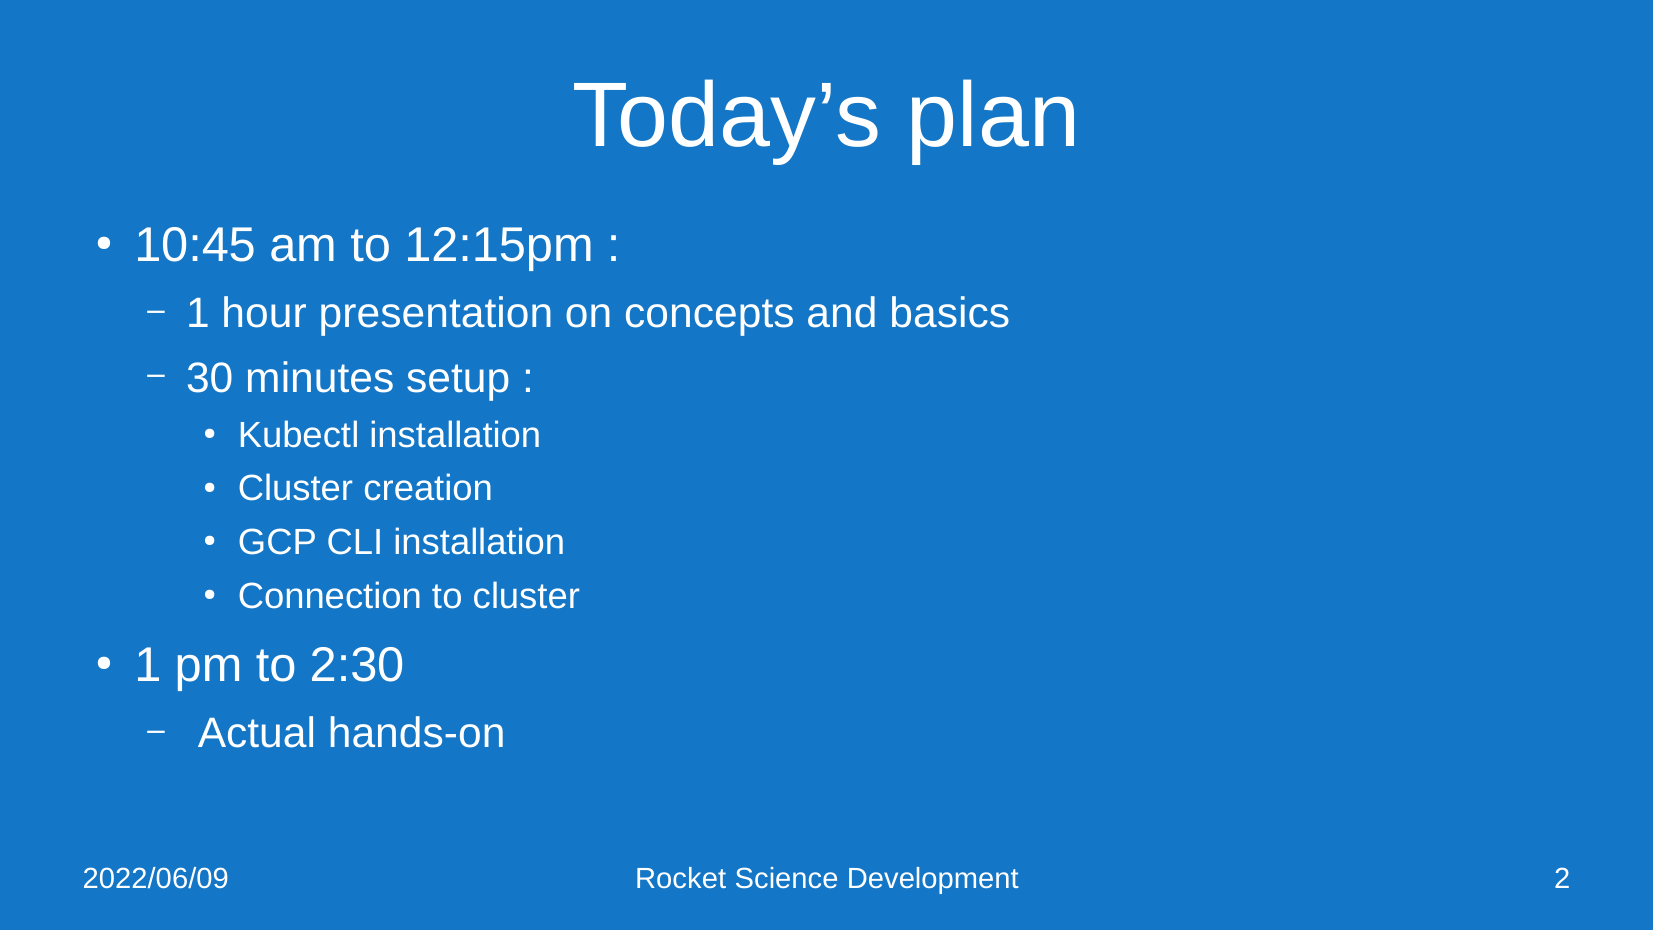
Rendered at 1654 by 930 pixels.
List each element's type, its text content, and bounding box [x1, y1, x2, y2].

title Today’s plan [82, 37, 1571, 193]
list 10:45 am to 12:15pm : 1 hour presentation on concepts and basics 30 minutes setup : Kubectl installation Cluster creation GCP CLI installation Connection to cluster 1 pm to 2:30 Actual hands-on [82, 217, 1571, 757]
